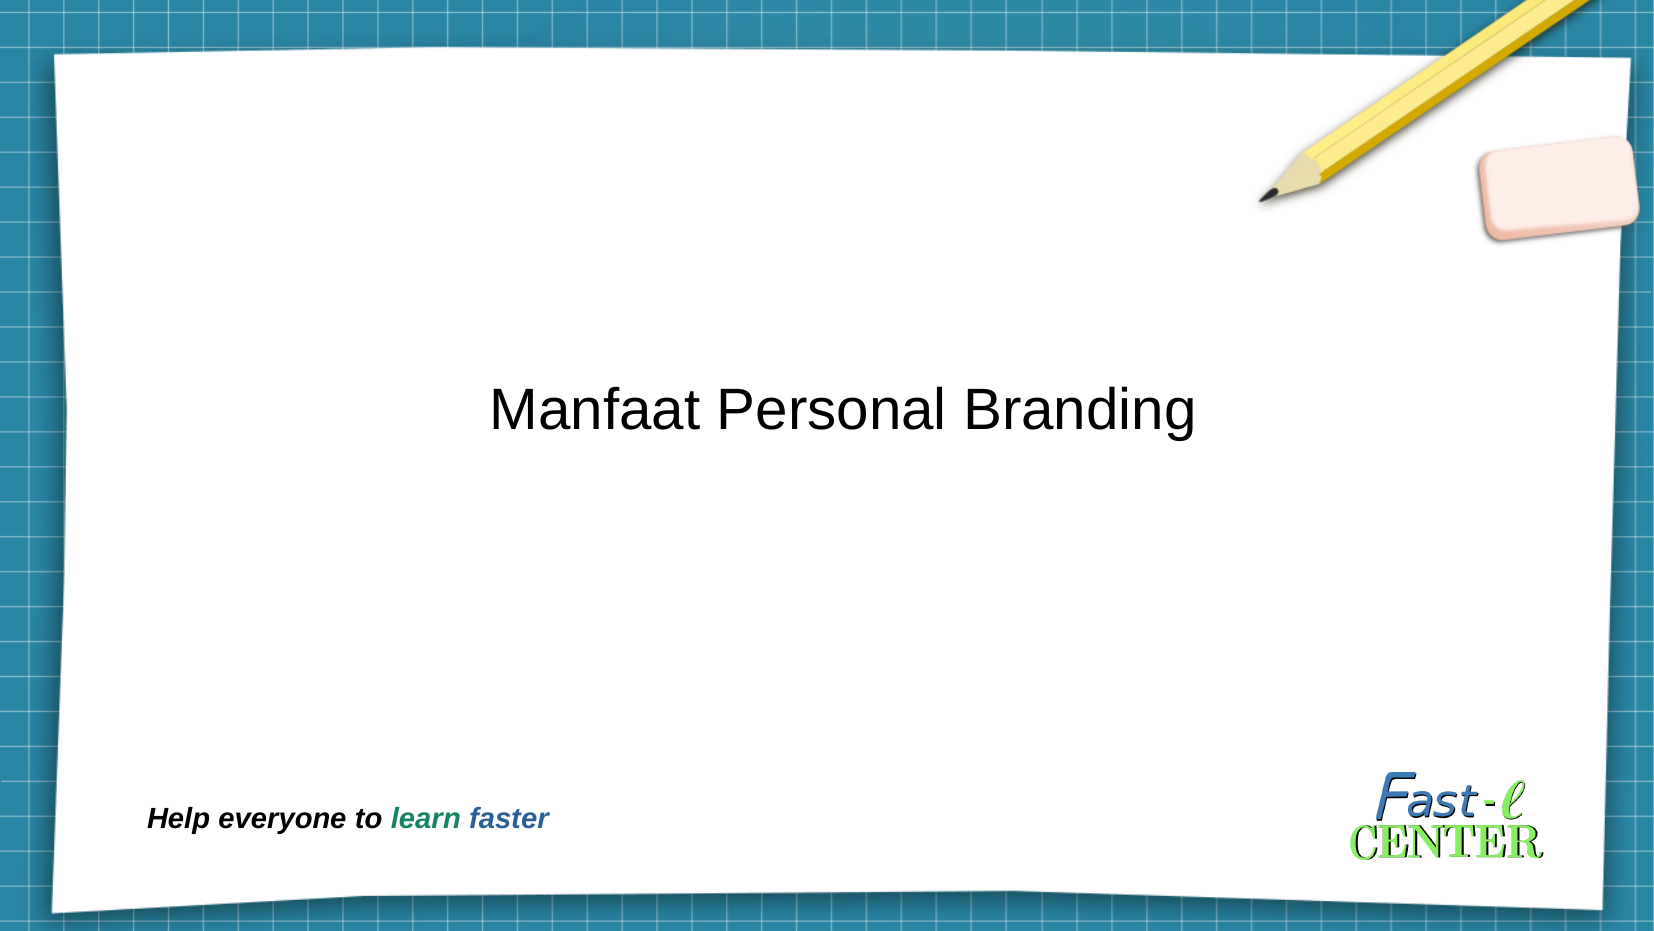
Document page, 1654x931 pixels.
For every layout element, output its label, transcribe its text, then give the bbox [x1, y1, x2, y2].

picture [0, 0, 1654, 931]
text_box Help everyone to learn faster [132, 791, 658, 840]
title Manfaat Personal Branding [412, 332, 1276, 488]
